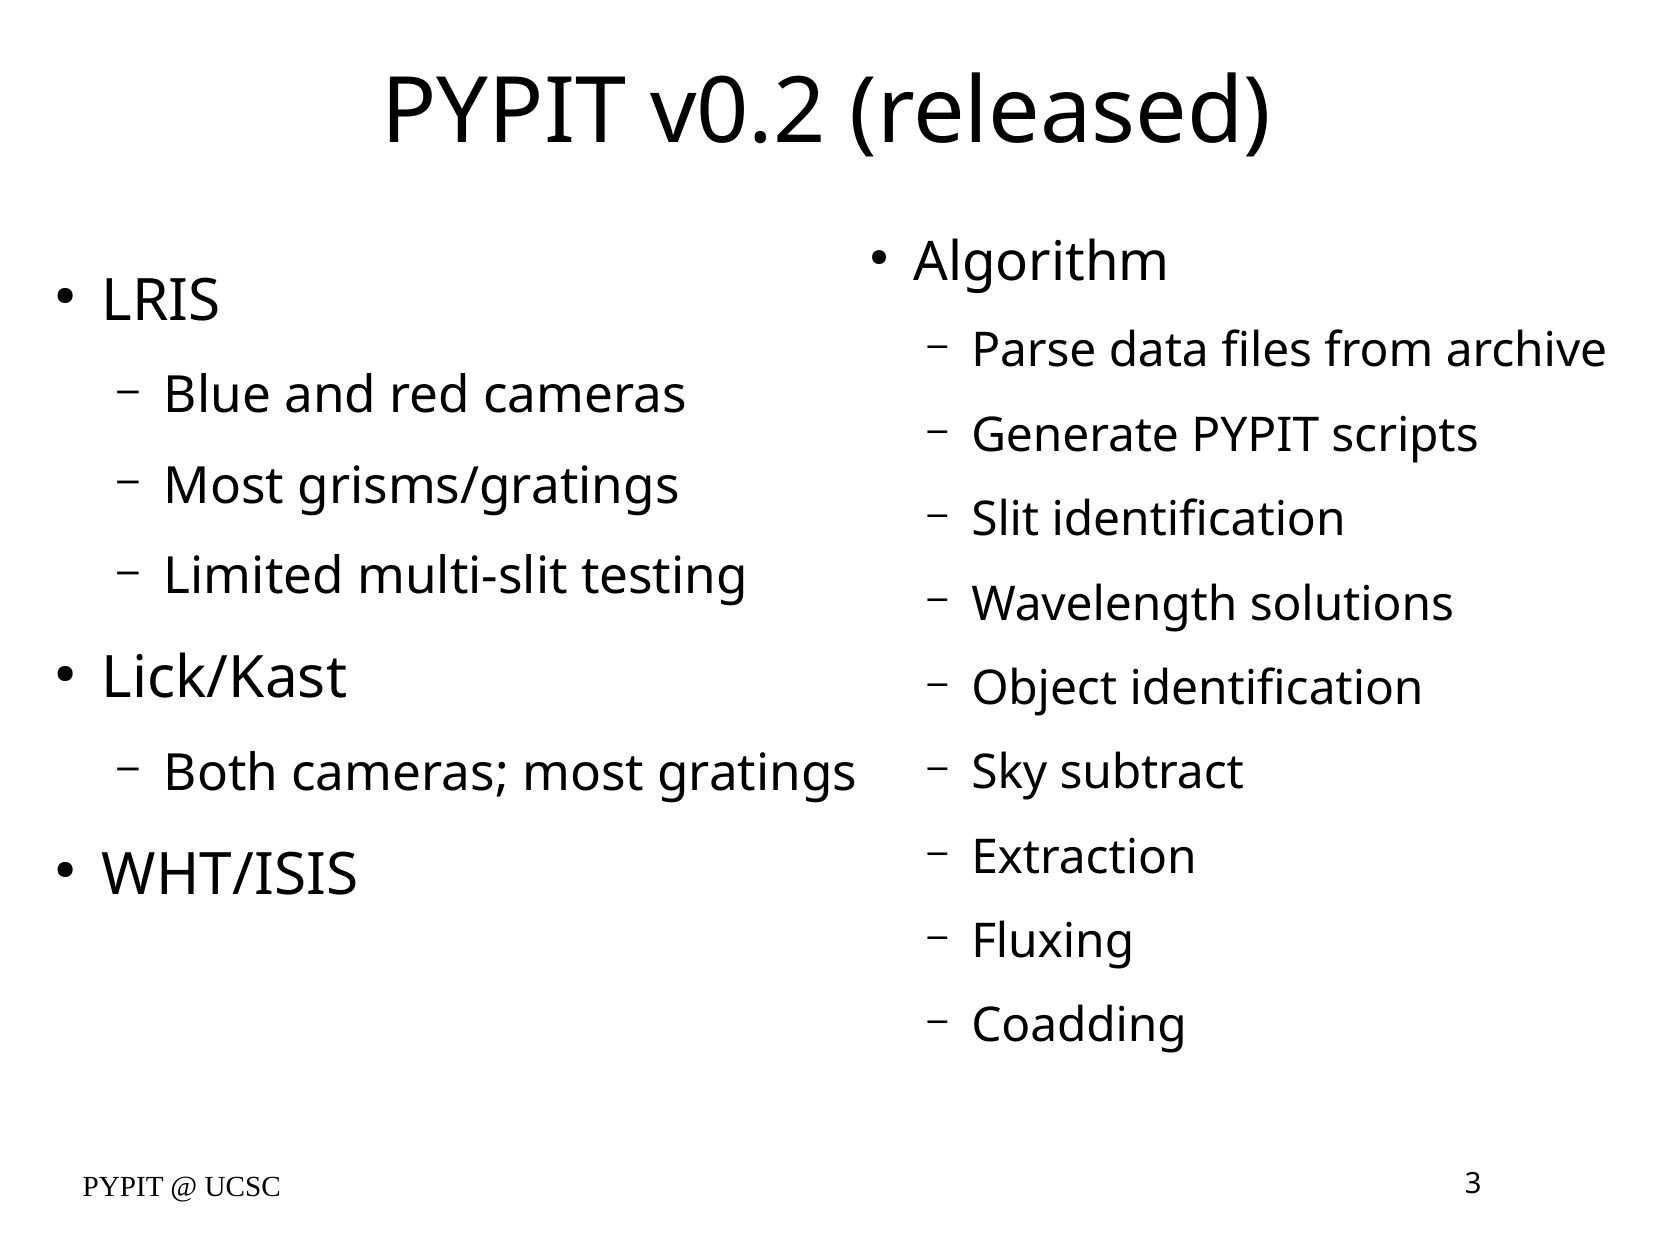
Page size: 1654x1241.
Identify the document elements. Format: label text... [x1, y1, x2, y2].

list Algorithm Parse data files from archive Generate PYPIT scripts Slit identification Wavelength solutions Object identification Sky subtract Extraction Fluxing Coadding [855, 221, 1615, 1075]
title PYPIT v0.2 (released) [82, 47, 1571, 167]
list LRIS Blue and red cameras Most grisms/gratings Limited multi-slit testing Lick/Kast Both cameras; most gratings WHT/ISIS [39, 257, 855, 916]
